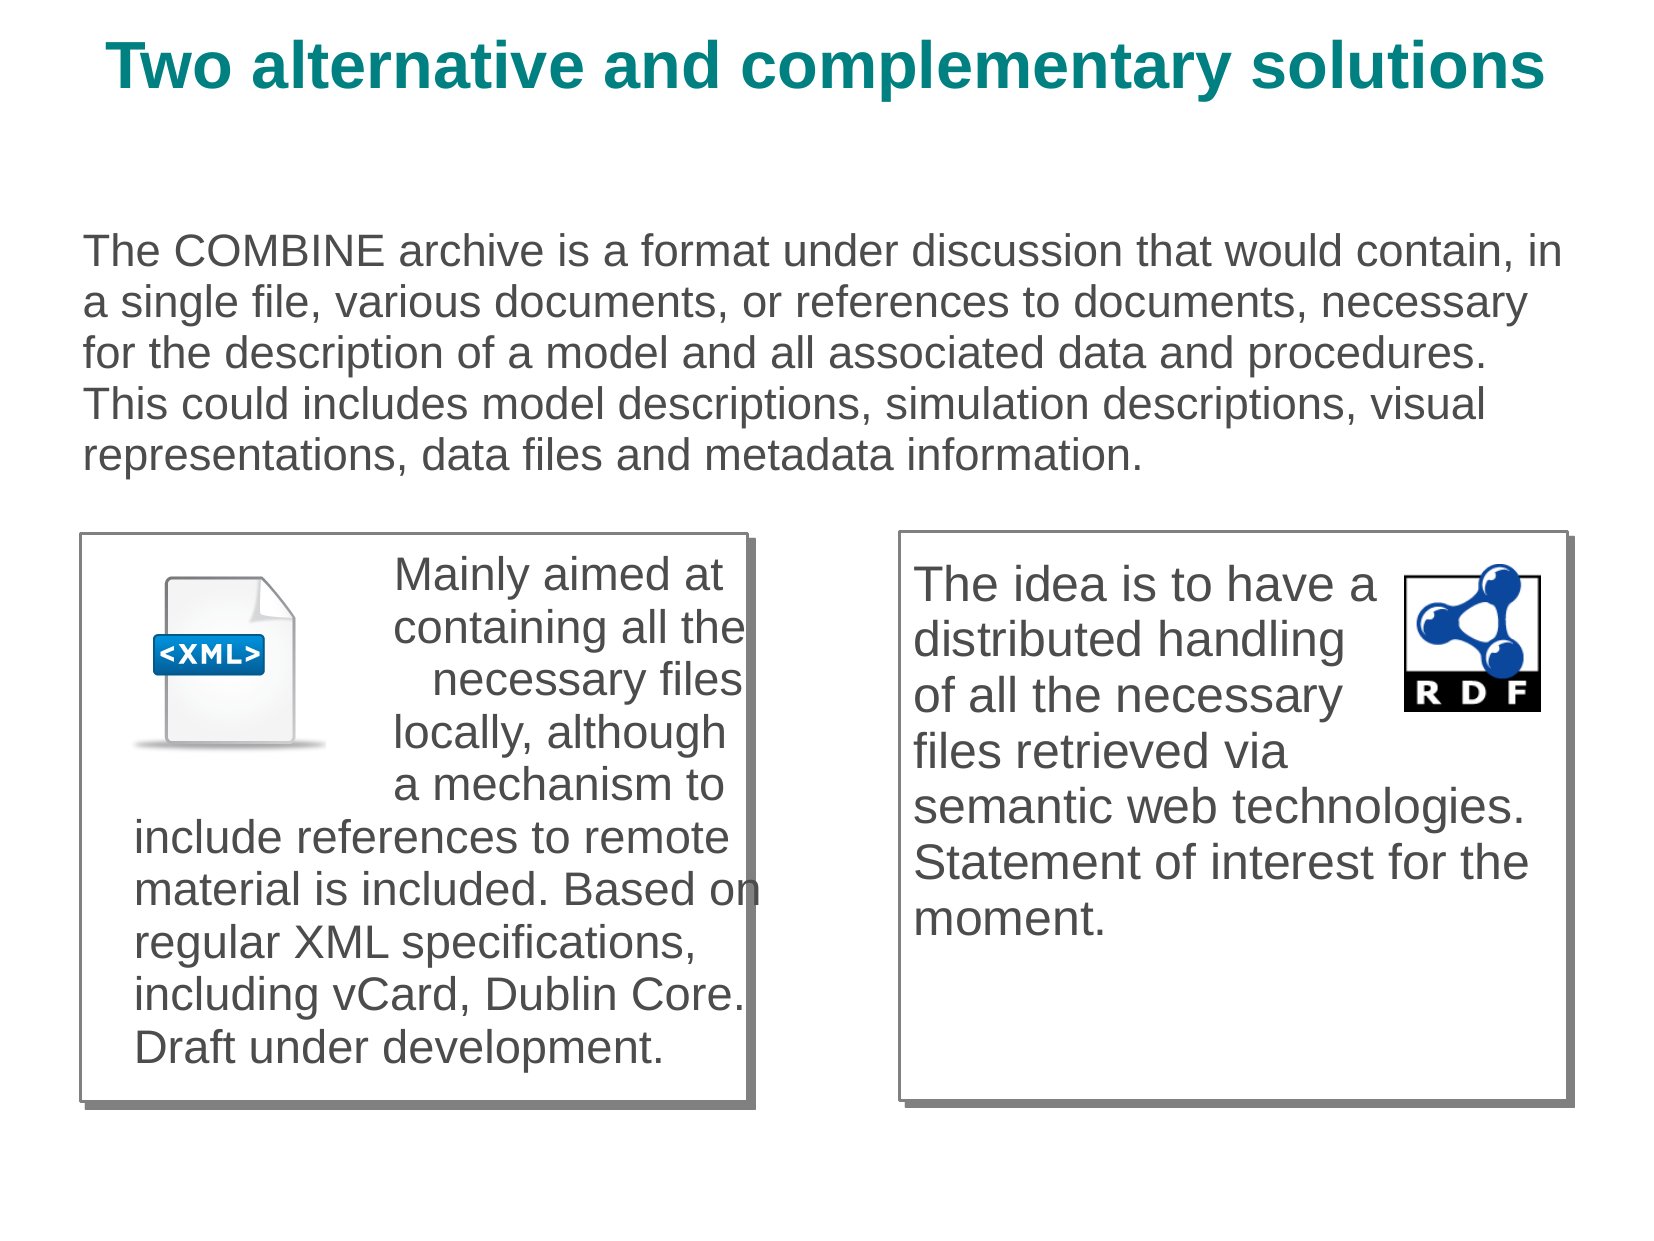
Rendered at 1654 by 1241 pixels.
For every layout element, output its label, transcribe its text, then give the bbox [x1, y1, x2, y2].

text_box [80, 533, 748, 1102]
list The COMBINE archive is a format under discussion that would contain, in a single file, various documents, or references to documents, necessary for the description of a model and all associated data and procedures. This could includes model descriptions, simulation descriptions, visual representations, data files and metadata information. [82, 225, 1571, 517]
list Mainly aimed at containing all the necessary files locally, although a mechanism to include references to remote material is included. Based on regular XML specifications, including vCard, Dublin Core. Draft under development. [133, 548, 770, 1144]
text_box [899, 531, 1568, 1101]
title Two alternative and complementary solutions [82, 2, 1571, 129]
list The idea is to have a distributed handling of all the necessary files retrieved via semantic web technologies. Statement of interest for the moment. [913, 555, 1549, 1089]
